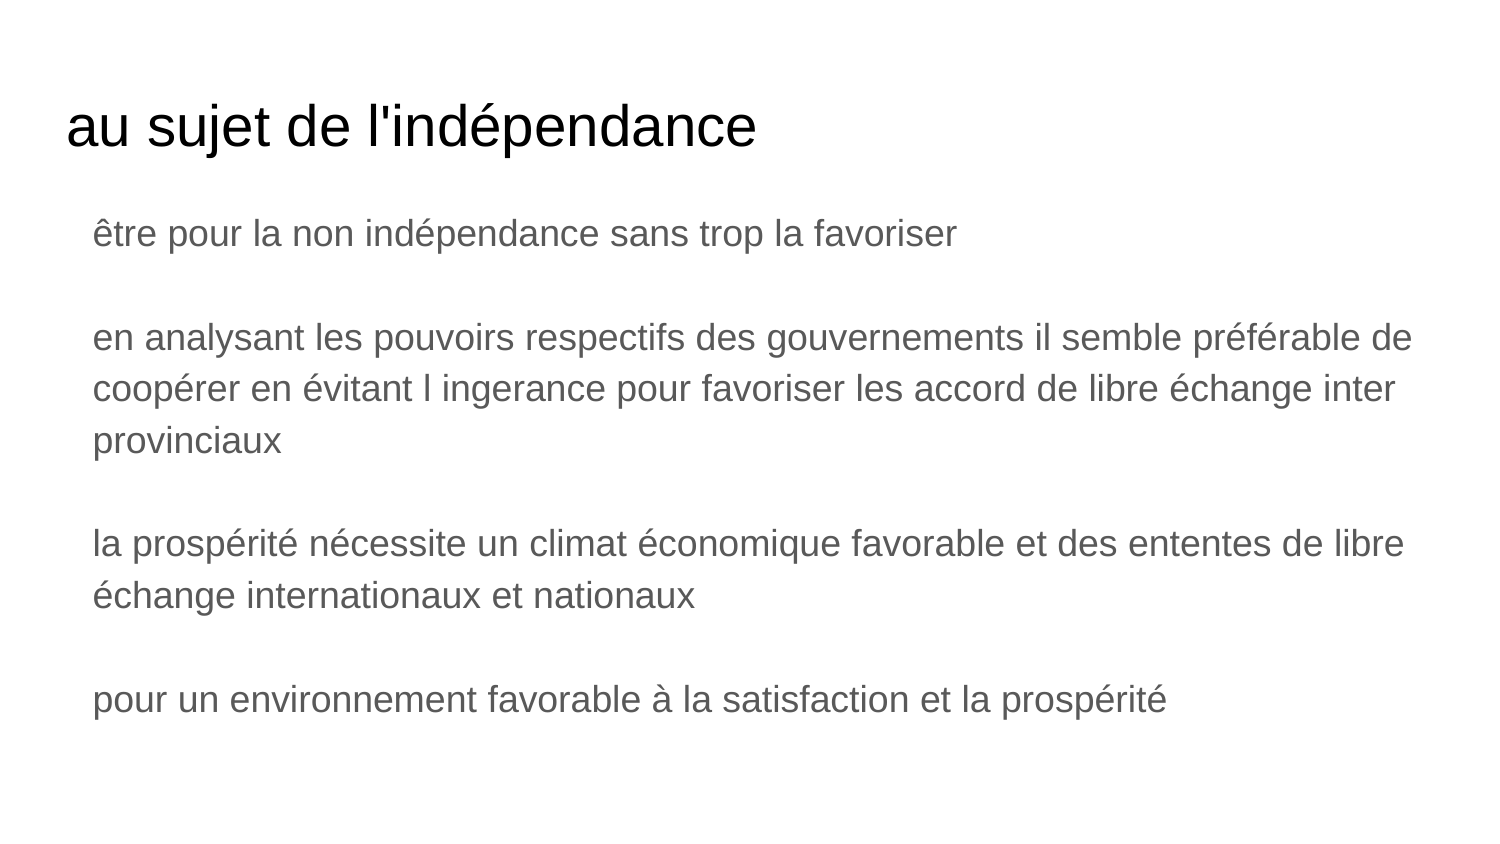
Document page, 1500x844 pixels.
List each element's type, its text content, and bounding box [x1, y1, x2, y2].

list [746, 702, 756, 710]
list [183, 692, 192, 710]
list [1151, 694, 1162, 700]
list [925, 694, 936, 700]
list [1079, 694, 1089, 710]
list [1099, 694, 1110, 700]
list [542, 694, 553, 710]
list [1039, 694, 1050, 710]
list [98, 694, 108, 710]
list [872, 694, 883, 710]
list [625, 694, 636, 700]
list [597, 694, 607, 710]
list [1007, 694, 1017, 710]
list [575, 702, 585, 710]
list [429, 694, 440, 700]
text_box être pour la non indépendance sans trop la favoriser en analysant les pouvoirs respectifs des gouvernements il semble préférable de coopérer en évitant l ingerance pour favoriser les accord de libre échange inter provinciaux la prospérité nécessite un climat économique favorable et des ententes de libre échange internationaux et nationaux pour un environnement favorable à la satisfaction et la prospérité [77, 495, 1449, 692]
list [503, 702, 513, 710]
list [974, 702, 984, 710]
list [378, 694, 389, 700]
list [315, 694, 326, 710]
list [118, 694, 129, 710]
list [140, 692, 149, 710]
list [814, 702, 824, 710]
list [656, 702, 666, 710]
list [234, 694, 245, 700]
list [275, 692, 286, 709]
list [696, 702, 706, 710]
title au sujet de l'indépendance [51, 72, 1449, 167]
list [522, 692, 533, 709]
list [51, 189, 1449, 750]
